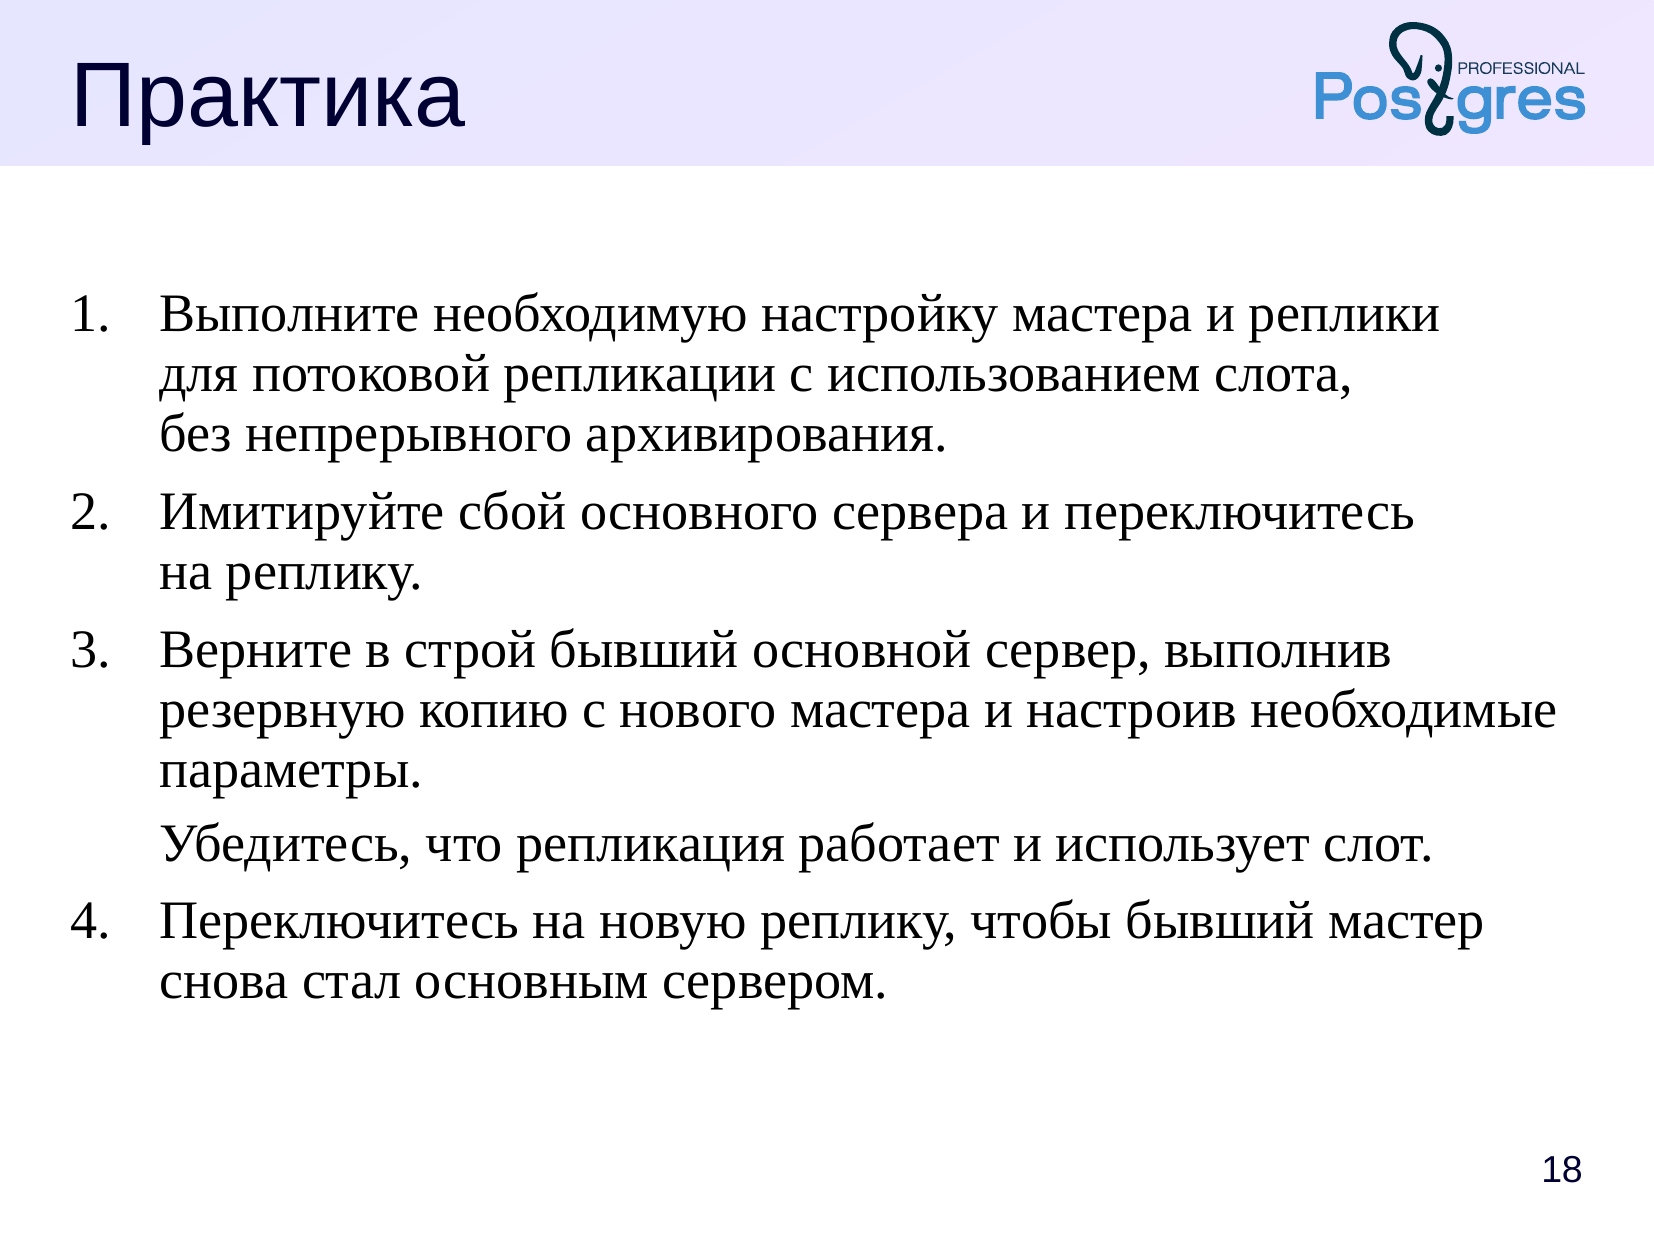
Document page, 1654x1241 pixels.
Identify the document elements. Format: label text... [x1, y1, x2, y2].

list Выполните необходимую настройку мастера и реплики для потоковой репликации с использованием слота, без непрерывного архивирования. Имитируйте сбой основного сервера и переключитесь на реплику. Верните в строй бывший основной сервер, выполнив резервную копию с нового мастера и настроив необходимые параметры. Убедитесь, что репликация работает и использует слот. Переключитесь на новую реплику, чтобы бывший мастер снова стал основным сервером. [70, 283, 1583, 1134]
title Практика [70, 43, 1241, 147]
